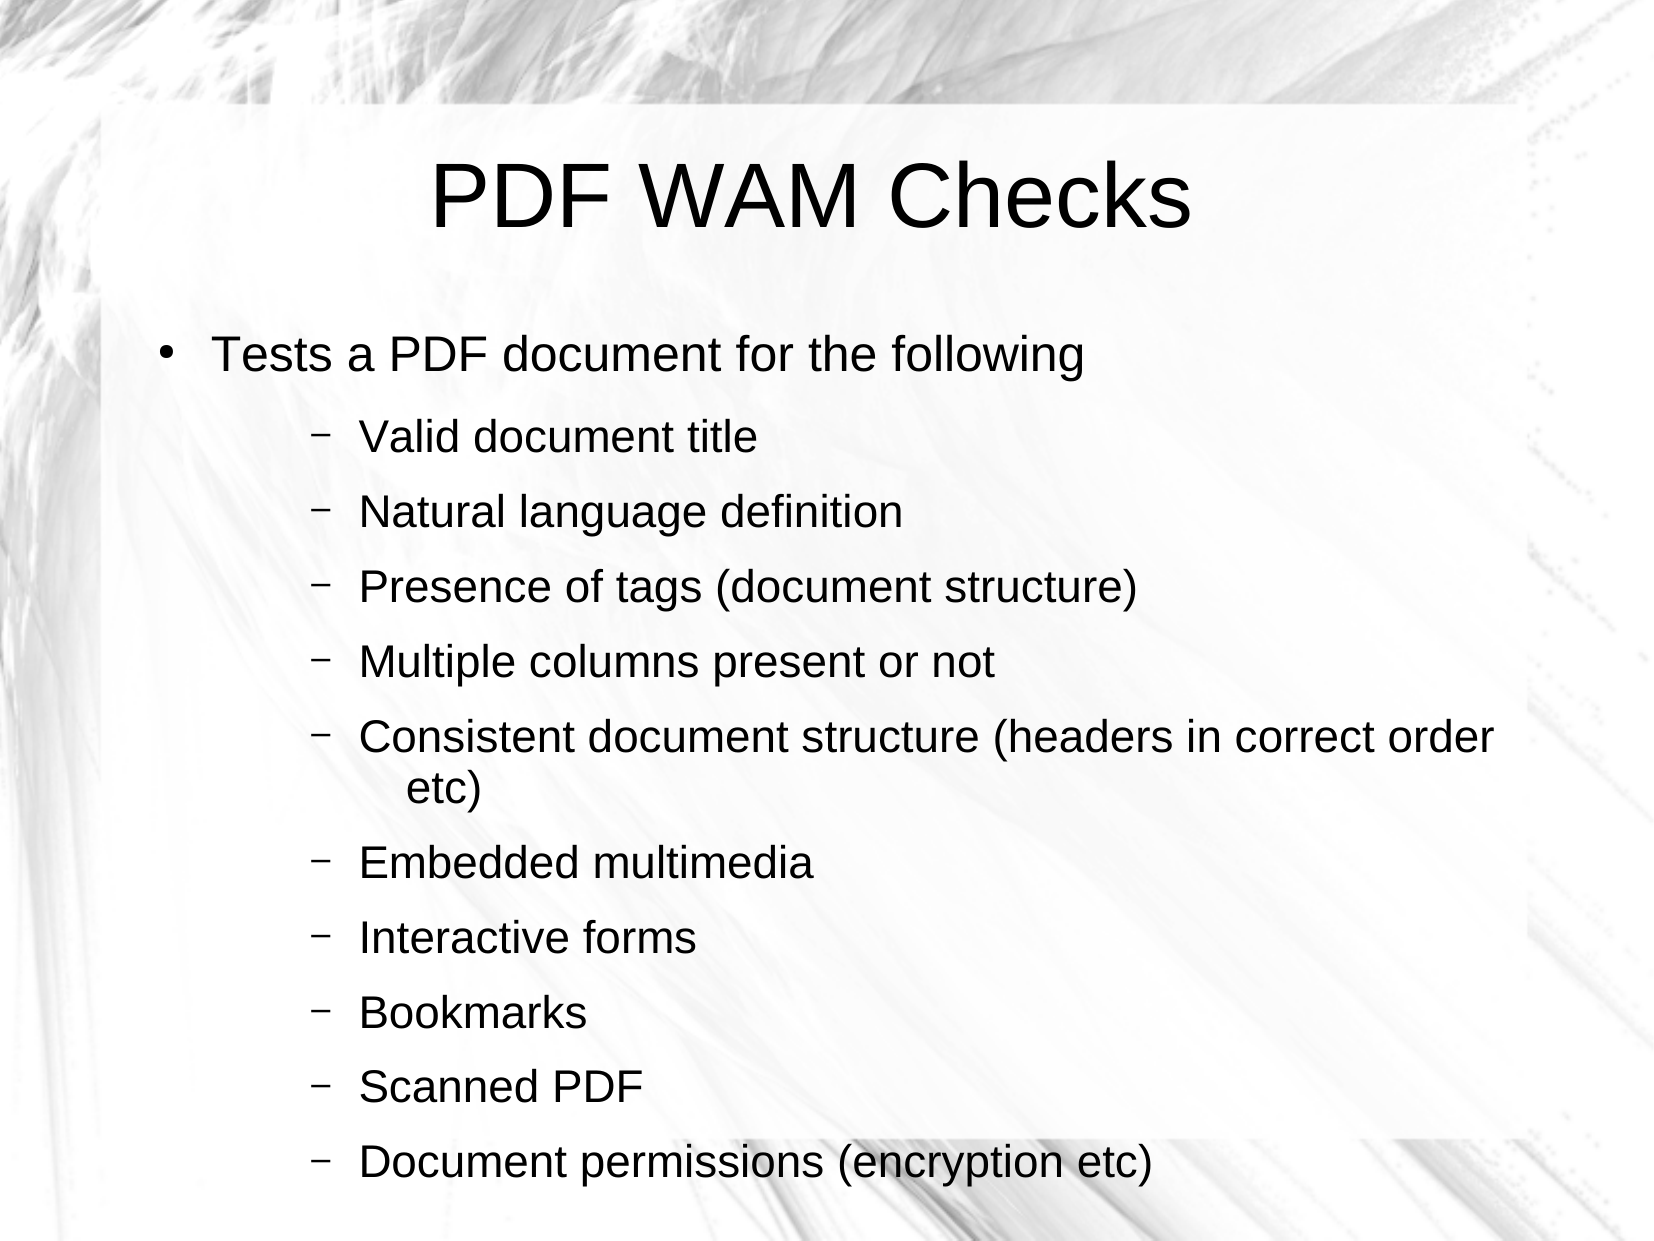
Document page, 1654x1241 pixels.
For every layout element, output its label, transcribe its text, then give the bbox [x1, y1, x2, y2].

title PDF WAM Checks [118, 119, 1506, 273]
picture [0, 0, 1654, 1241]
list Tests a PDF document for the following Valid document title Natural language definition Presence of tags (document structure) Multiple columns present or not Consistent document structure (headers in correct order etc) Embedded multimedia Interactive forms Bookmarks Scanned PDF Document permissions (encryption etc) [122, 325, 1576, 1137]
